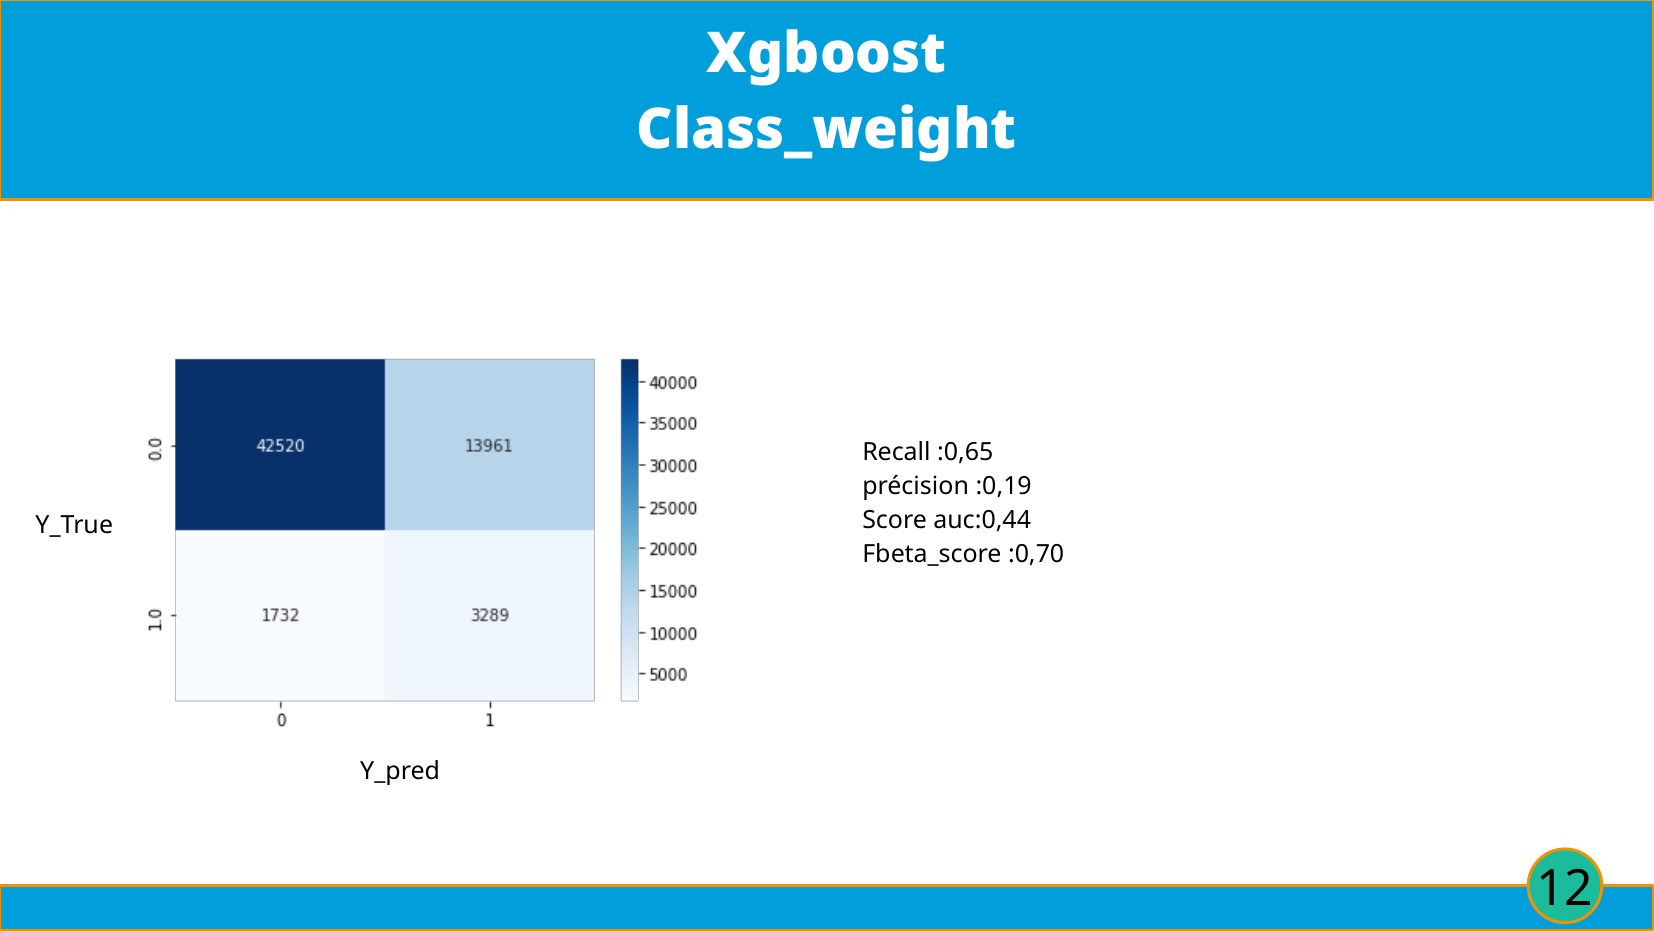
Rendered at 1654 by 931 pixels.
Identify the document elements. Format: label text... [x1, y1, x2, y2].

text_box Y_pred [354, 747, 502, 792]
picture [138, 350, 709, 739]
text_box Y_True [29, 486, 138, 562]
title Xgboost Class_weight [59, 29, 1595, 148]
text_box Recall :0,65 précision :0,19 Score auc:0,44 Fbeta_score :0,70 [856, 433, 1241, 571]
